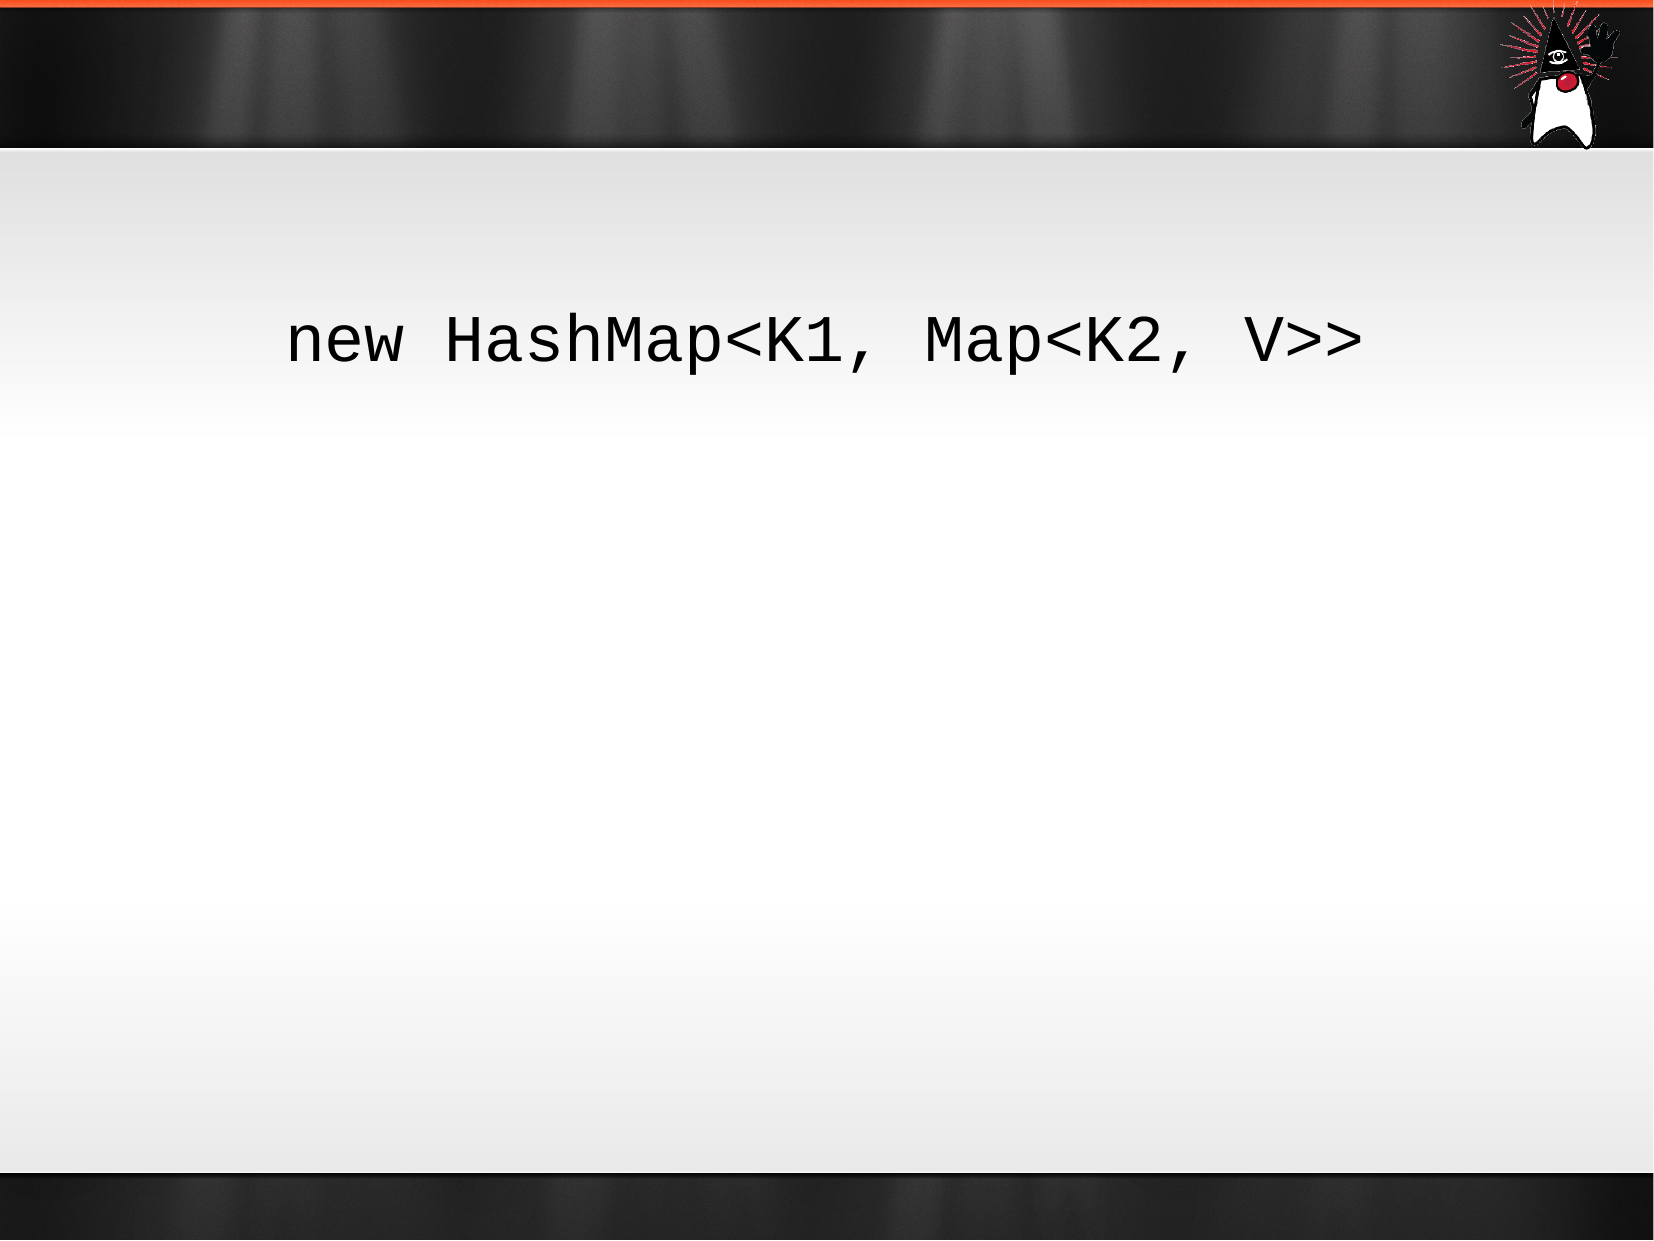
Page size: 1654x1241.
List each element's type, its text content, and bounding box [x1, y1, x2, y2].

text_box new HashMap<K1, Map<K2, V>> [80, 305, 1570, 1125]
picture [0, 0, 1654, 1240]
